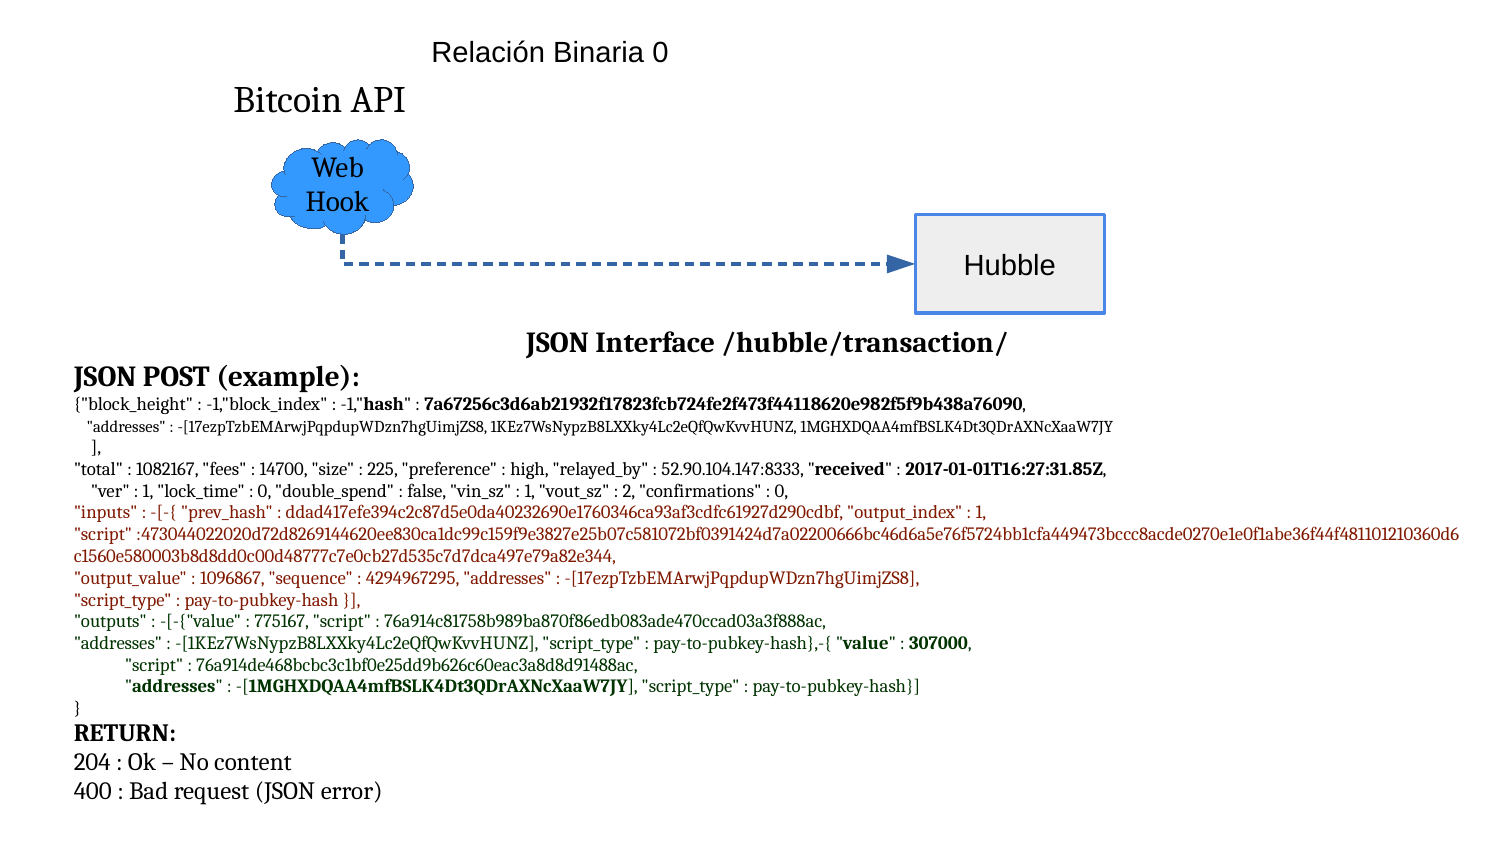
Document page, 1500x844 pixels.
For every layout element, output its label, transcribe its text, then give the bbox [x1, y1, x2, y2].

text_box Bitcoin API [218, 70, 467, 130]
text_box Hubble [915, 214, 1105, 313]
text_box Relación Binaria 0 [416, 18, 890, 79]
text_box JSON Interface /hubble/transaction/ JSON POST (example): {"block_height" : -1,"block_index" : -1,"hash" : 7a67256c3d6ab21932f17823fcb724fe2f473f44118620e982f5f9b438a76090, "addresses" : -[17ezpTzbEMArwjPqpdupWDzn7hgUimjZS8, 1KEz7WsNypzB8LXXky4Lc2eQfQwKvvHUNZ, 1MGHXDQAA4mfBSLK4Dt3QDrAXNcXaaW7JY ], "total" : 1082167, "fees" : 14700, "size" : 225, "preference" : high, "relayed_by" : 52.90.104.147:8333, "received" : 2017-01-01T16:27:31.85Z, "ver" : 1, "lock_time" : 0, "double_spend" : false, "vin_sz" : 1, "vout_sz" : 2, "confirmations" : 0, "inputs" : -[-{ "prev_hash" : ddad417efe394c2c87d5e0da40232690e1760346ca93af3cdfc61927d290cdbf, "output_index" : 1, "script" :473044022020d72d8269144620ee830ca1dc99c159f9e3827e25b07c581072bf0391424d7a02200666bc46d6a5e76f5724bb1cfa449473bccc8acde0270e1e0f1abe36f44f481101210360d6c1560e580003b8d8dd0c00d48777c7e0cb27d535c7d7dca497e79a82e344, "output_value" : 1096867, "sequence" : 4294967295, "addresses" : -[17ezpTzbEMArwjPqpdupWDzn7hgUimjZS8], "script_type" : pay-to-pubkey-hash }], "outputs" : -[-{"value" : 775167, "script" : 76a914c81758b989ba870f86edb083ade470ccad03a3f888ac, "addresses" : -[1KEz7WsNypzB8LXXky4Lc2eQfQwKvvHUNZ], "script_type" : pay-to-pubkey-hash},-{ "value" : 307000, "script" : 76a914de468bcbc3c1bf0e25dd9b626c60eac3a8d8d91488ac, "addresses" : -[1MGHXDQAA4mfBSLK4Dt3QDrAXNcXaaW7JY], "script_type" : pay-to-pubkey-hash}] } RETURN: 204 : Ok – No content 400 : Bad request (JSON error) [59, 318, 1477, 843]
text_box Web Hook [271, 139, 414, 235]
